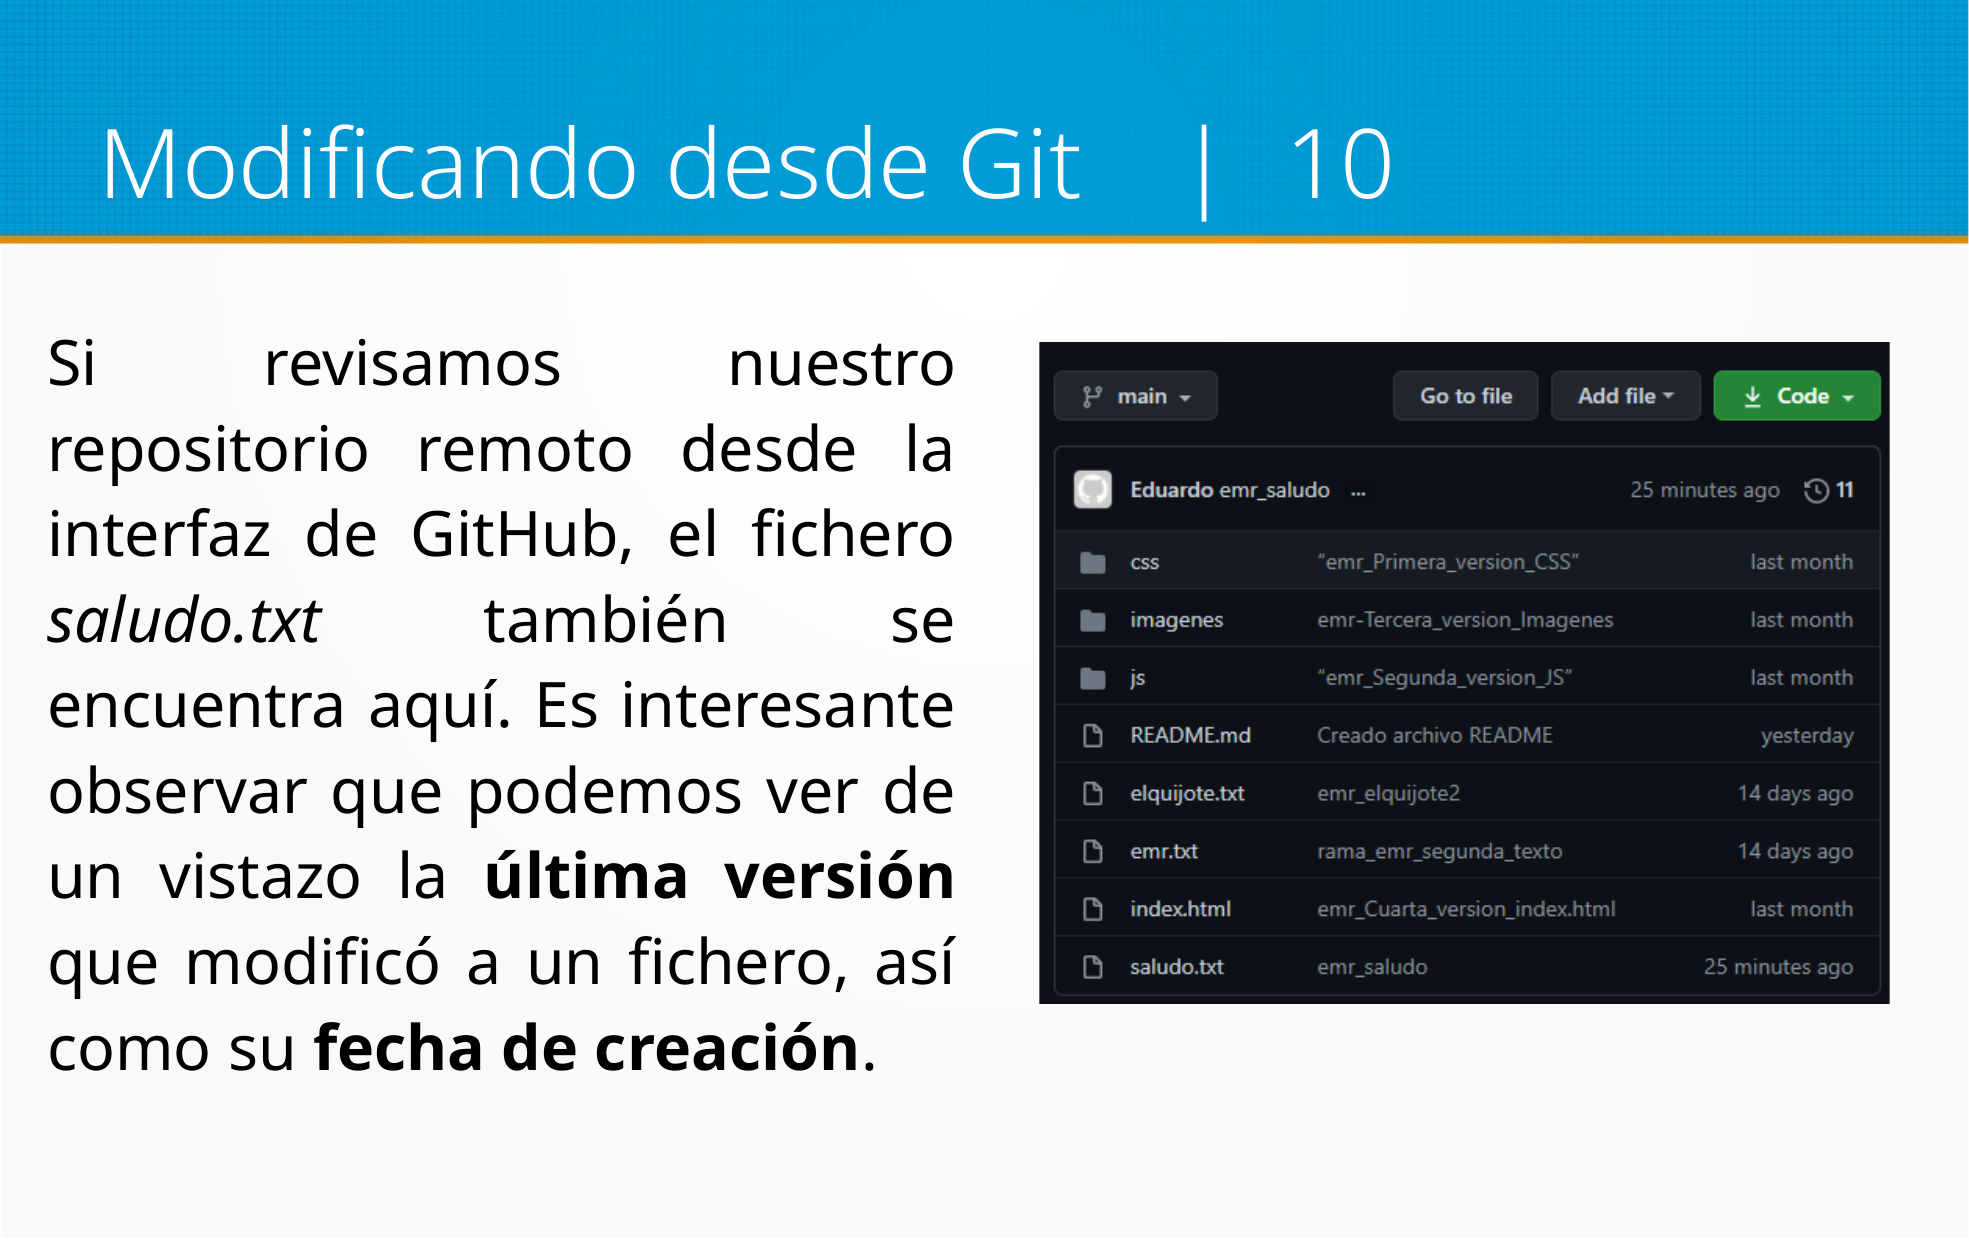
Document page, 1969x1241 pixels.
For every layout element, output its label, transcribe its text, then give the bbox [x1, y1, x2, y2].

title Modificando desde Git | 10 [98, 19, 1870, 227]
picture [0, 233, 1969, 1241]
list Si revisamos nuestro repositorio remoto desde la interfaz de GitHub, el fichero saludo.txt también se encuentra aquí. Es interesante observar que podemos ver de un vistazo la última versión que modificó a un fichero, así como su fecha de creación. [47, 318, 957, 1099]
